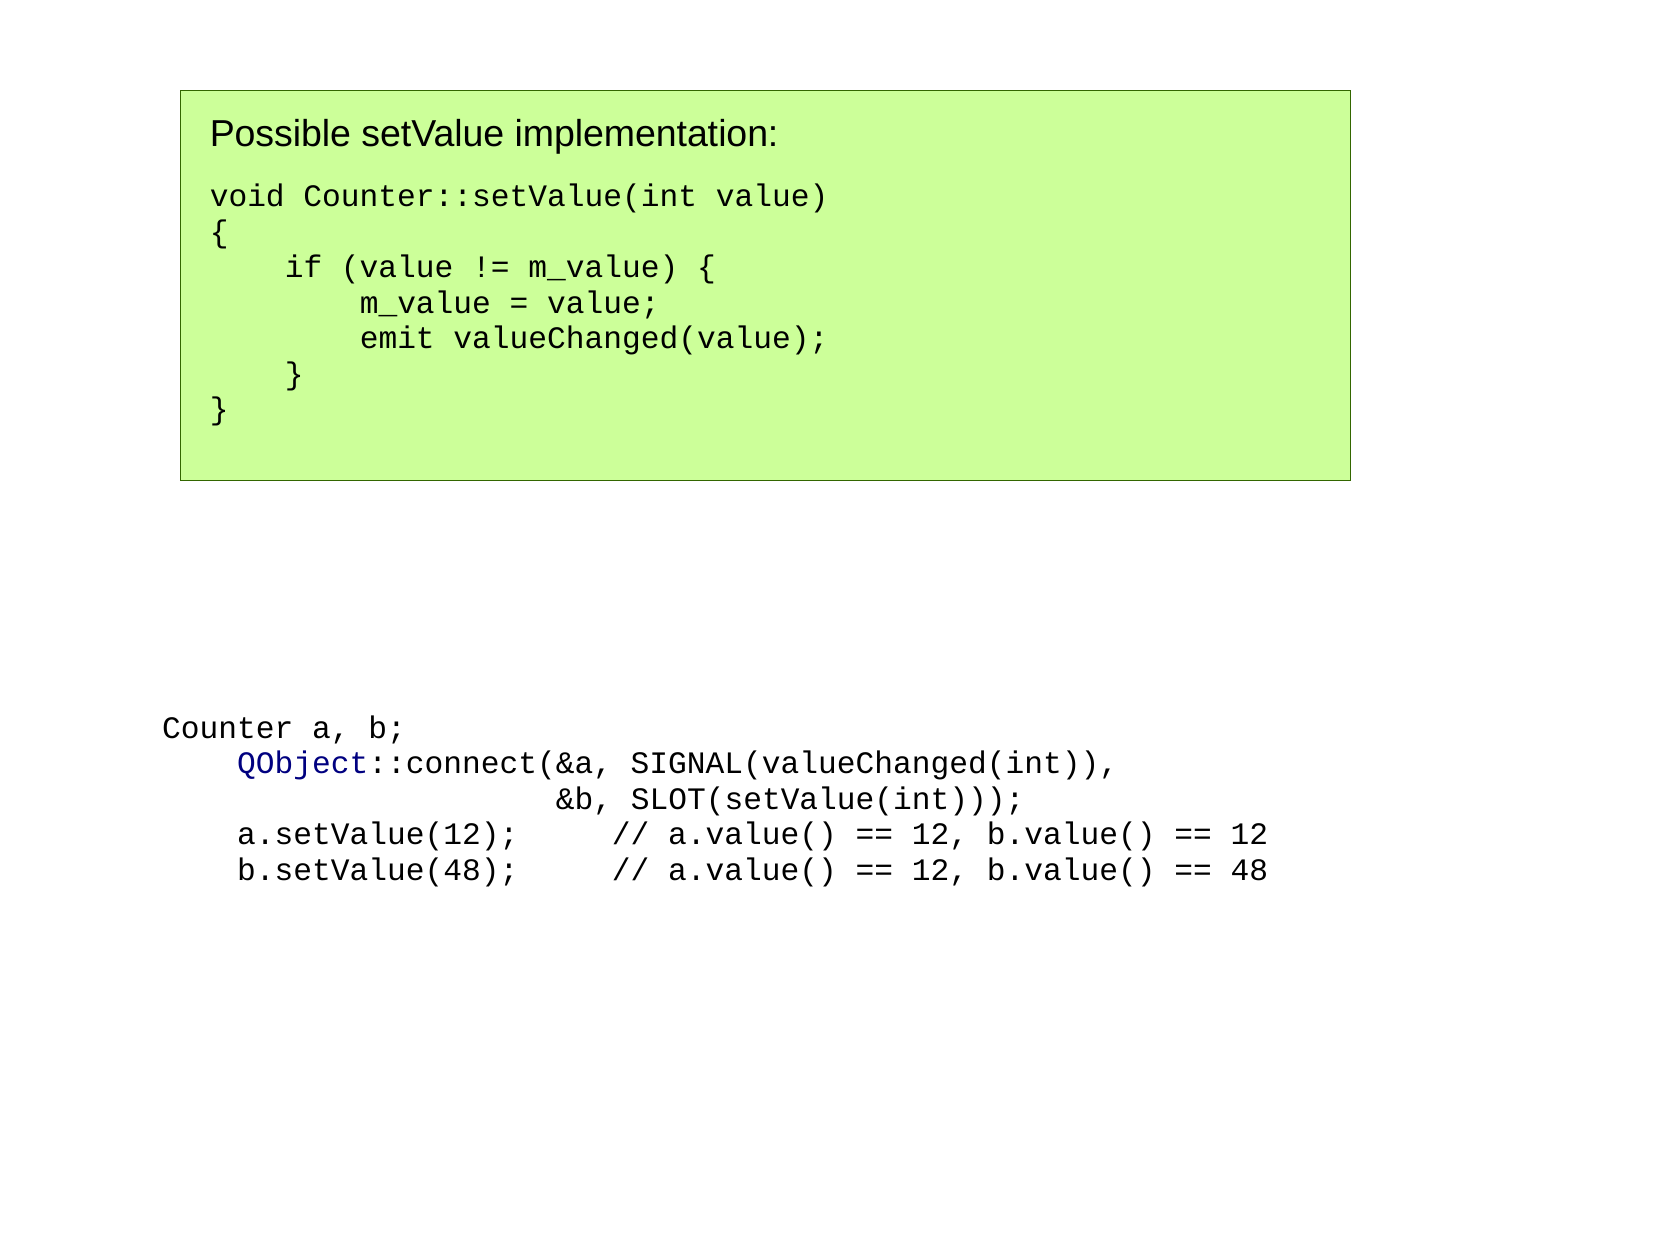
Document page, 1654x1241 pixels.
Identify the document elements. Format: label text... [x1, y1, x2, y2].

text_box Counter a, b; QObject::connect(&a, SIGNAL(valueChanged(int)), &b, SLOT(setValue(int))); a.setValue(12); // a.value() == 12, b.value() == 12 b.setValue(48); // a.value() == 12, b.value() == 48 [147, 705, 1396, 1068]
text_box void Counter::setValue(int value) { if (value != m_value) { m_value = value; emit valueChanged(value); } } [195, 173, 1261, 436]
text_box [180, 90, 1351, 481]
text_box Possible setValue implementation: [195, 105, 795, 162]
